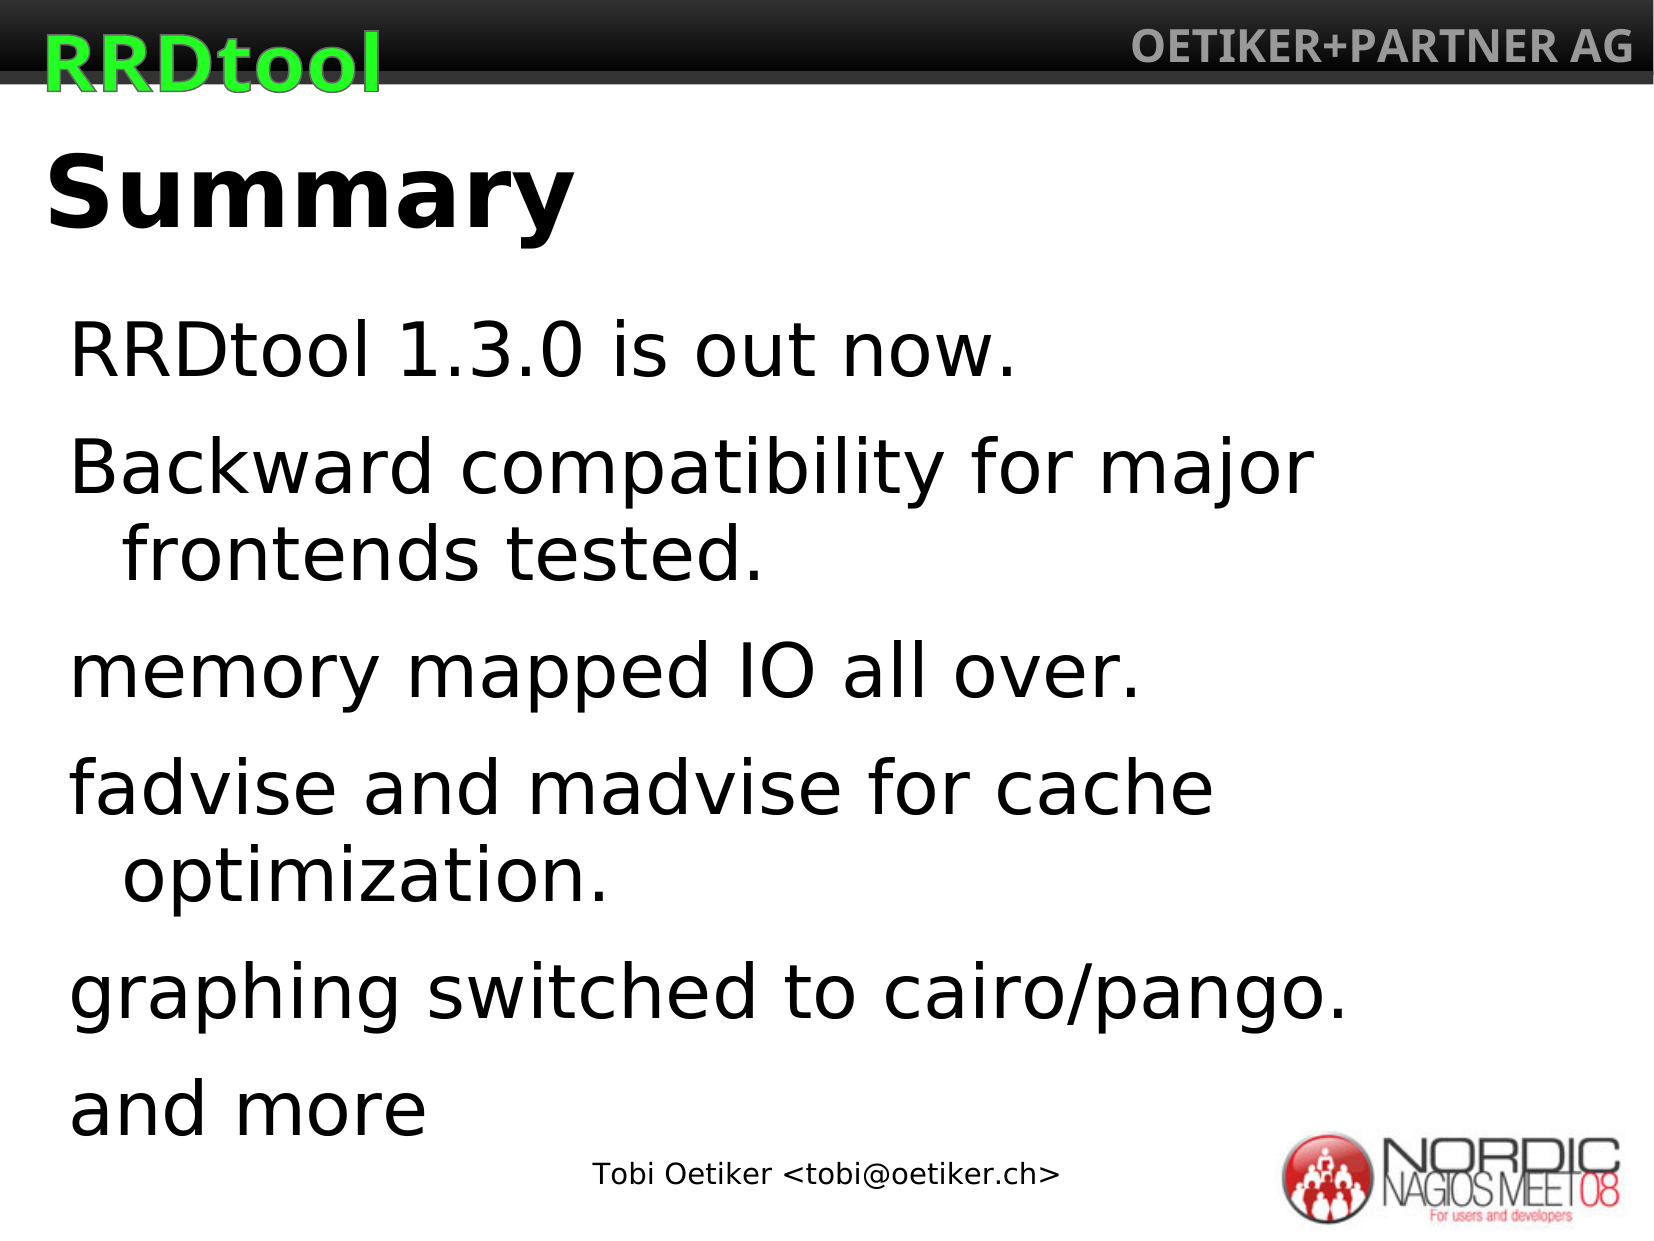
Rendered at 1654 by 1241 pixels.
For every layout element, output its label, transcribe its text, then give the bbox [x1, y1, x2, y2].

picture [1262, 1116, 1654, 1241]
title Summary [43, 134, 1582, 251]
list RRDtool 1.3.0 is out now. Backward compatibility for major frontends tested. memory mapped IO all over. fadvise and madvise for cache optimization. graphing switched to cairo/pango. and more [50, 307, 1571, 1176]
